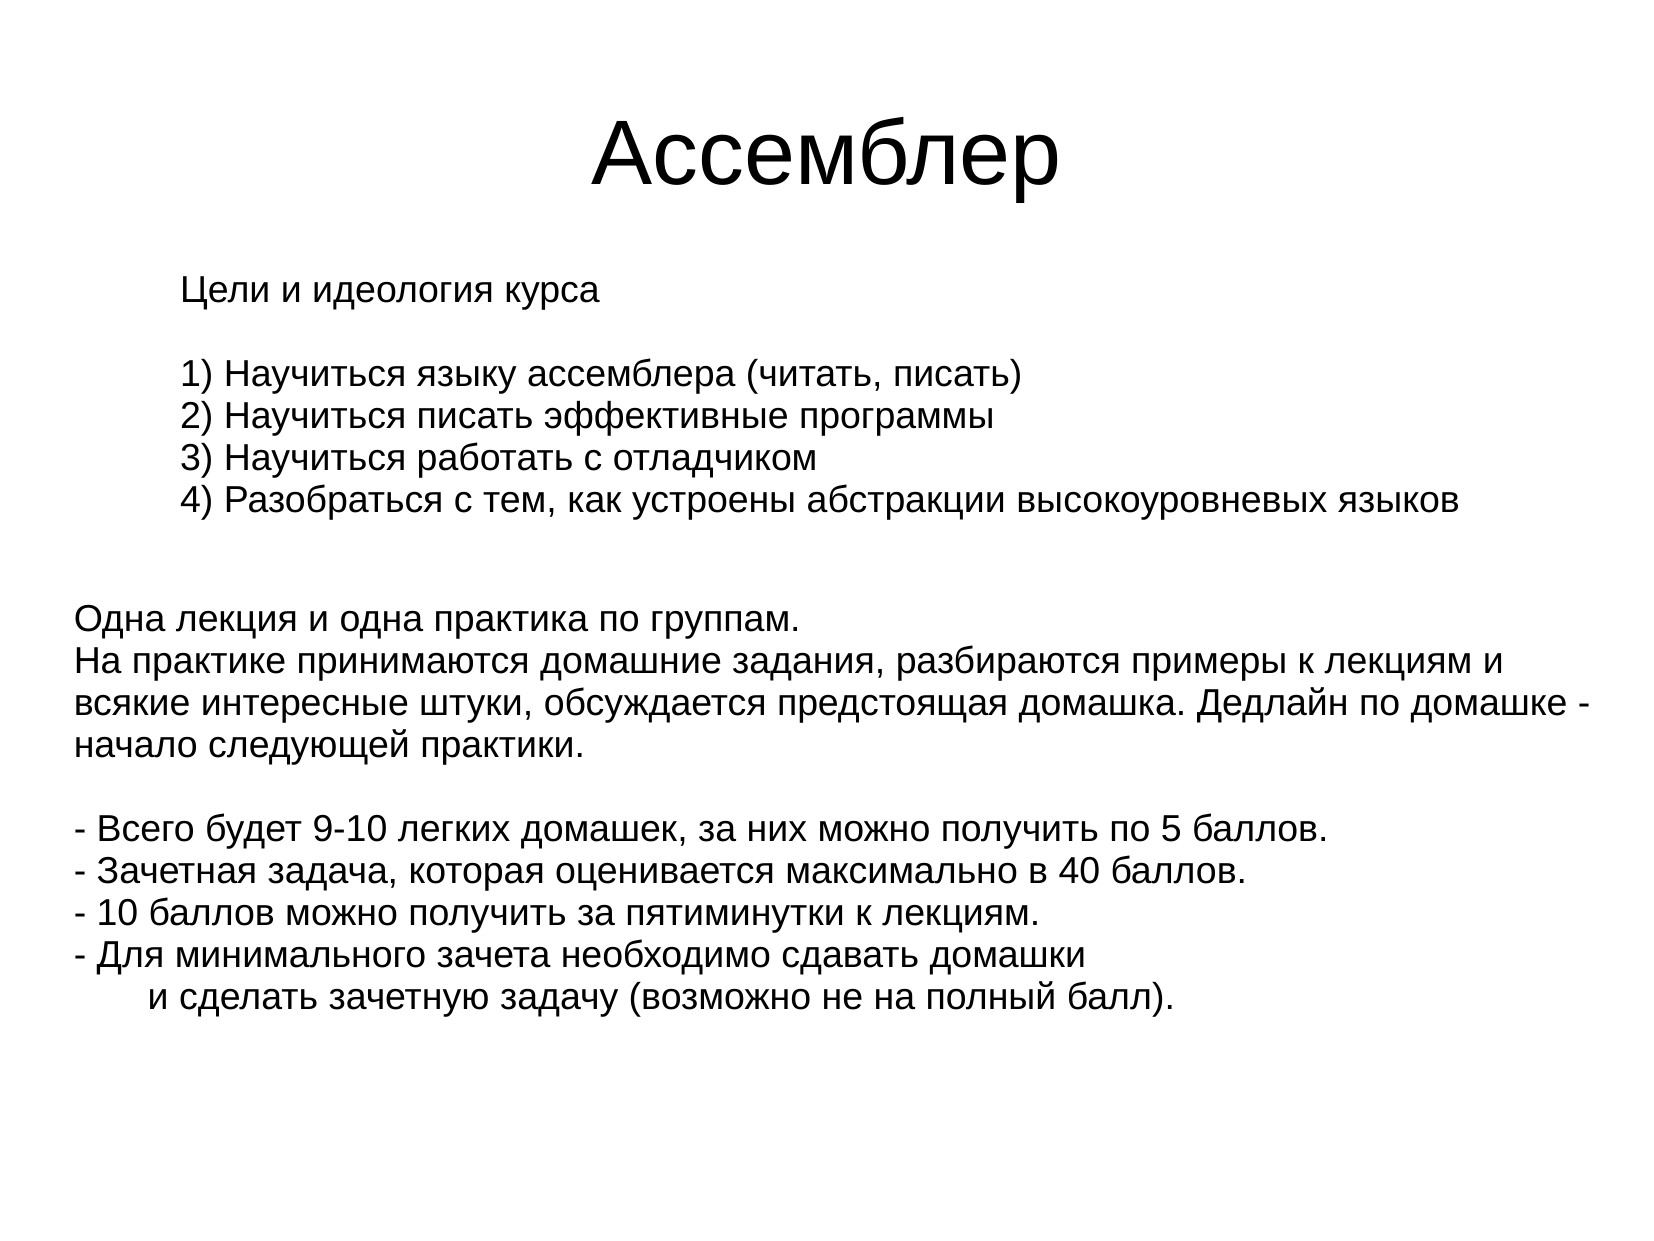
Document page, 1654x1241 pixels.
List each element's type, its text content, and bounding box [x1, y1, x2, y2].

text_box Одна лекция и одна практика по группам. На практике принимаются домашние задания, разбираются примеры к лекциям и всякие интересные штуки, обсуждается предстоящая домашка. Дедлайн по домашке - начало следующей практики. - Всего будет 9-10 легких домашек, за них можно получить по 5 баллов. - Зачетная задача, которая оценивается максимально в 40 баллов. - 10 баллов можно получить за пятиминутки к лекциям. - Для минимального зачета необходимо сдавать домашки и сделать зачетную задачу (возможно не на полный балл). [59, 590, 1607, 1104]
title Ассемблер [82, 49, 1571, 257]
text_box Цели и идеология курса 1) Научиться языку ассемблера (читать, писать) 2) Научиться писать эффективные программы 3) Научиться работать с отладчиком 4) Разобраться с тем, как устроены абстракции высокоуровневых языков [165, 261, 1476, 567]
